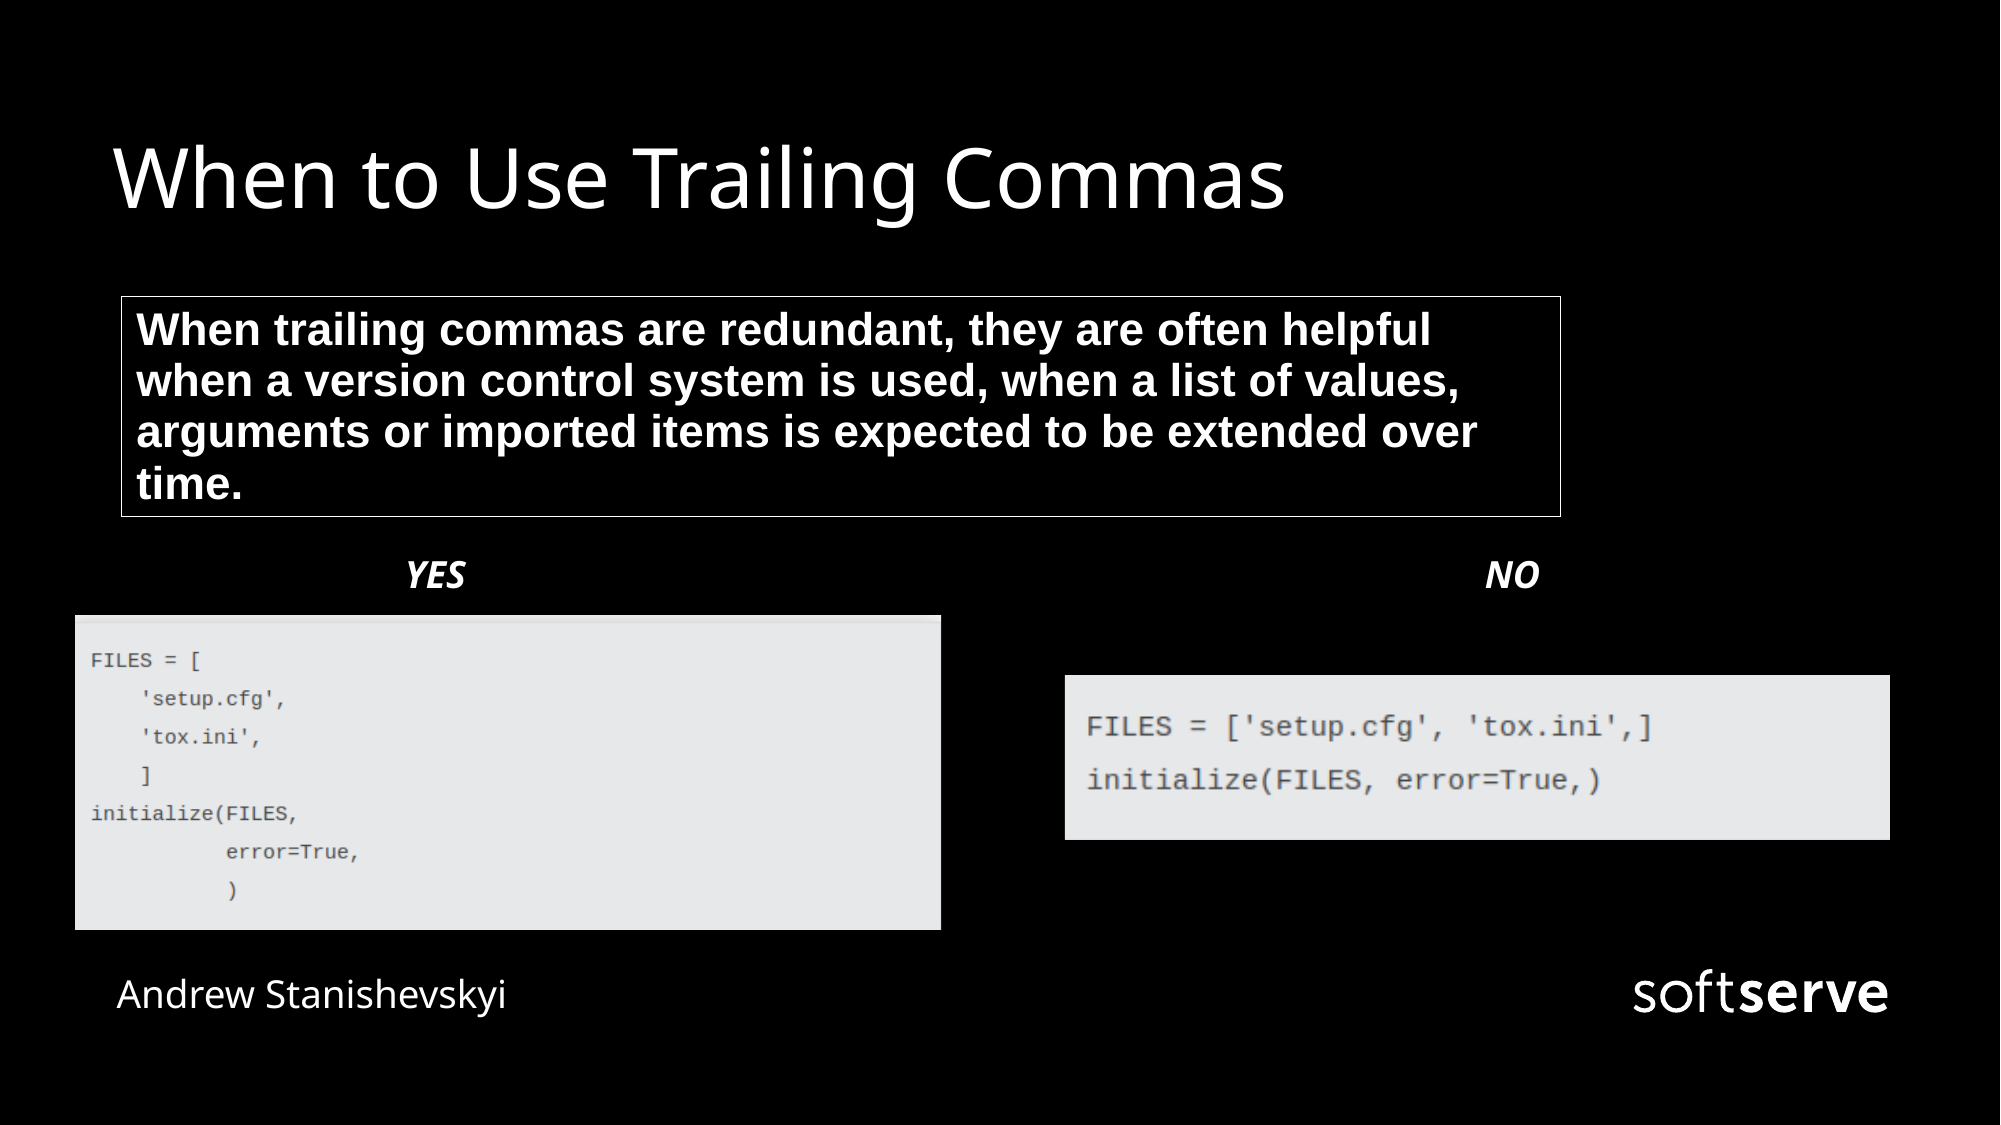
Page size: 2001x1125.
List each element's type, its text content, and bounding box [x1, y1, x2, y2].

list Andrew Stanishevskyi [0, 970, 569, 1019]
text_box When trailing commas are redundant, they are often helpful when a version control system is used, when a list of values, arguments or imported items is expected to be extended over time. [121, 296, 1561, 517]
picture [75, 615, 942, 930]
text_box YES [390, 541, 511, 601]
picture [1064, 675, 1890, 841]
title When to Use Trailing Commas [112, 135, 1888, 330]
text_box NO [1470, 541, 1576, 601]
